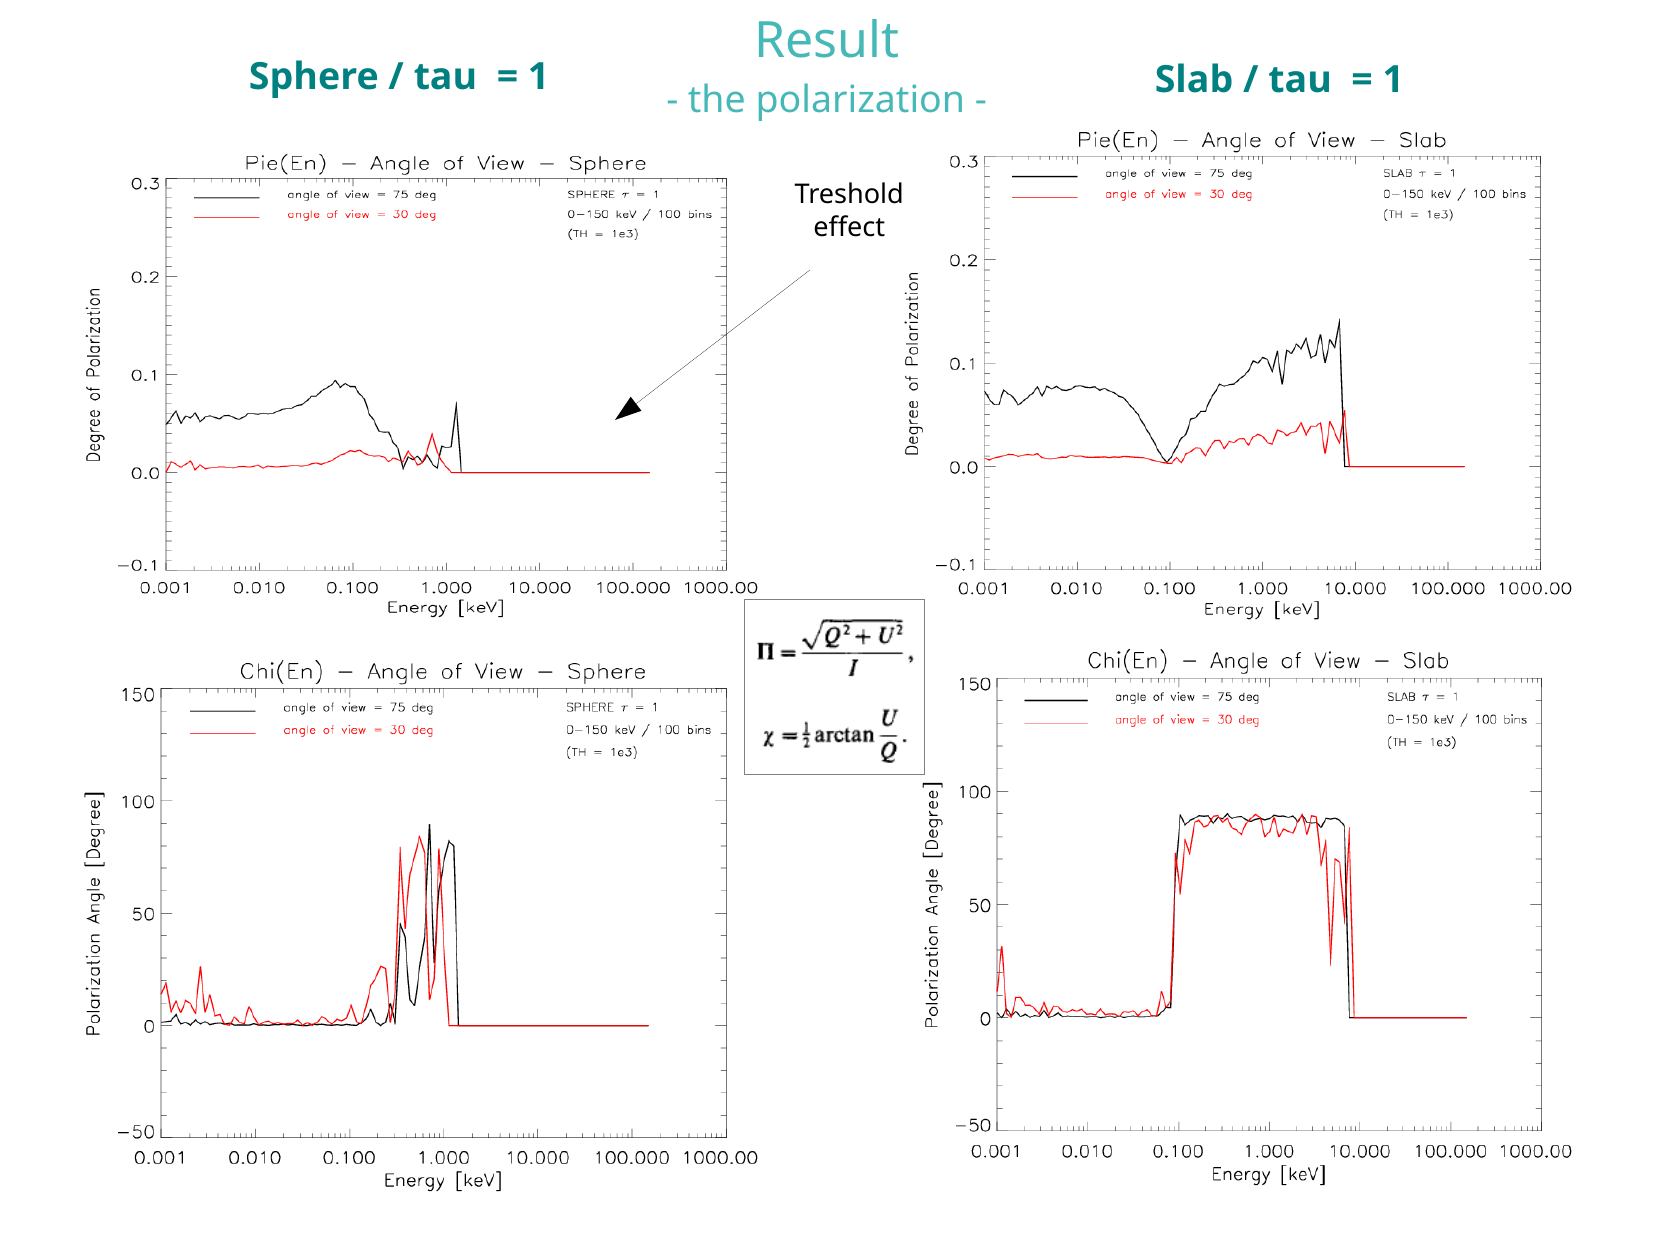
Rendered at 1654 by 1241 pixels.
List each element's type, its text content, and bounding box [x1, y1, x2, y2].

title Result - the polarization - [0, 10, 1654, 118]
text_box Sphere / tau = 1 [234, 41, 562, 105]
text_box Treshold effect [714, 169, 985, 250]
text_box Slab / tau = 1 [1140, 45, 1420, 108]
picture [48, 125, 1573, 1206]
